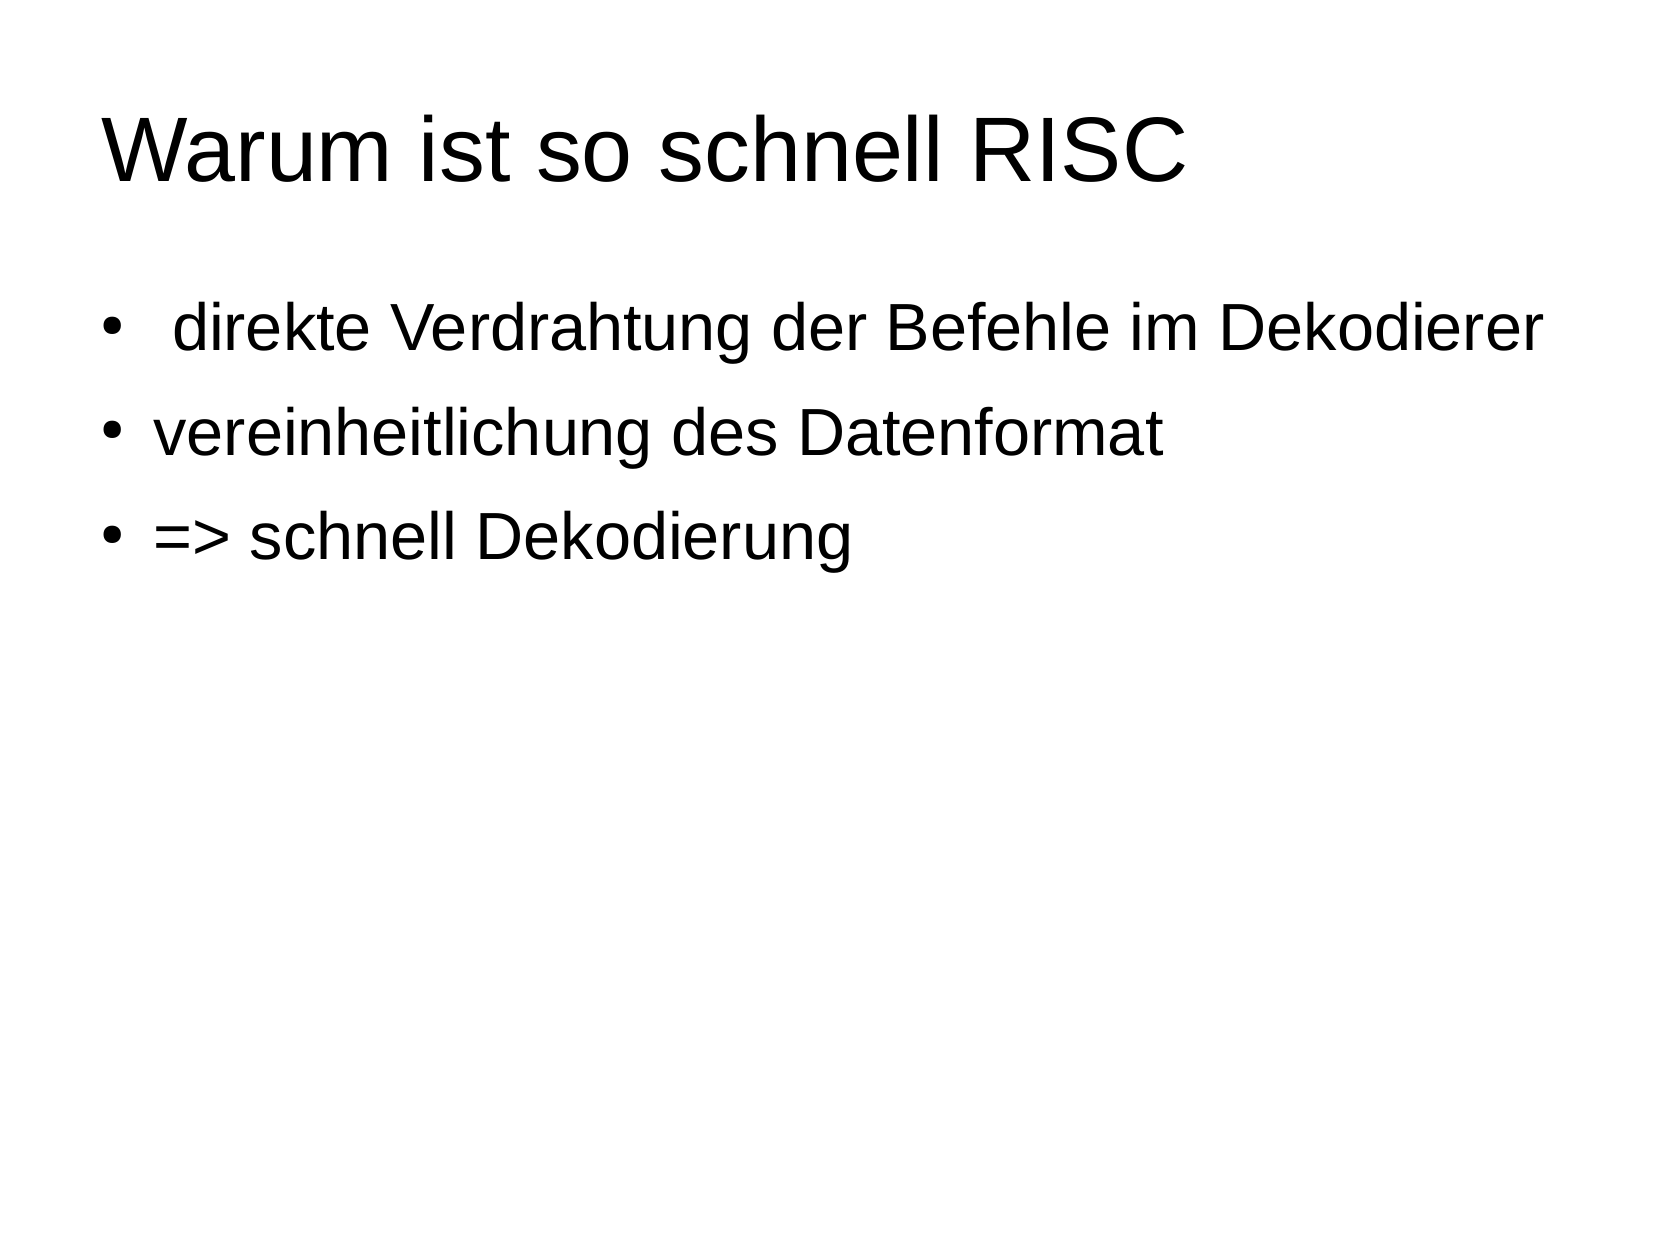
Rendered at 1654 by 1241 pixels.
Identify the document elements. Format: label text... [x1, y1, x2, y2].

title Warum ist so schnell RISC [82, 47, 1235, 252]
list direkte Verdrahtung der Befehle im Dekodierer vereinheitlichung des Datenformat => schnell Dekodierung [82, 290, 1571, 1010]
